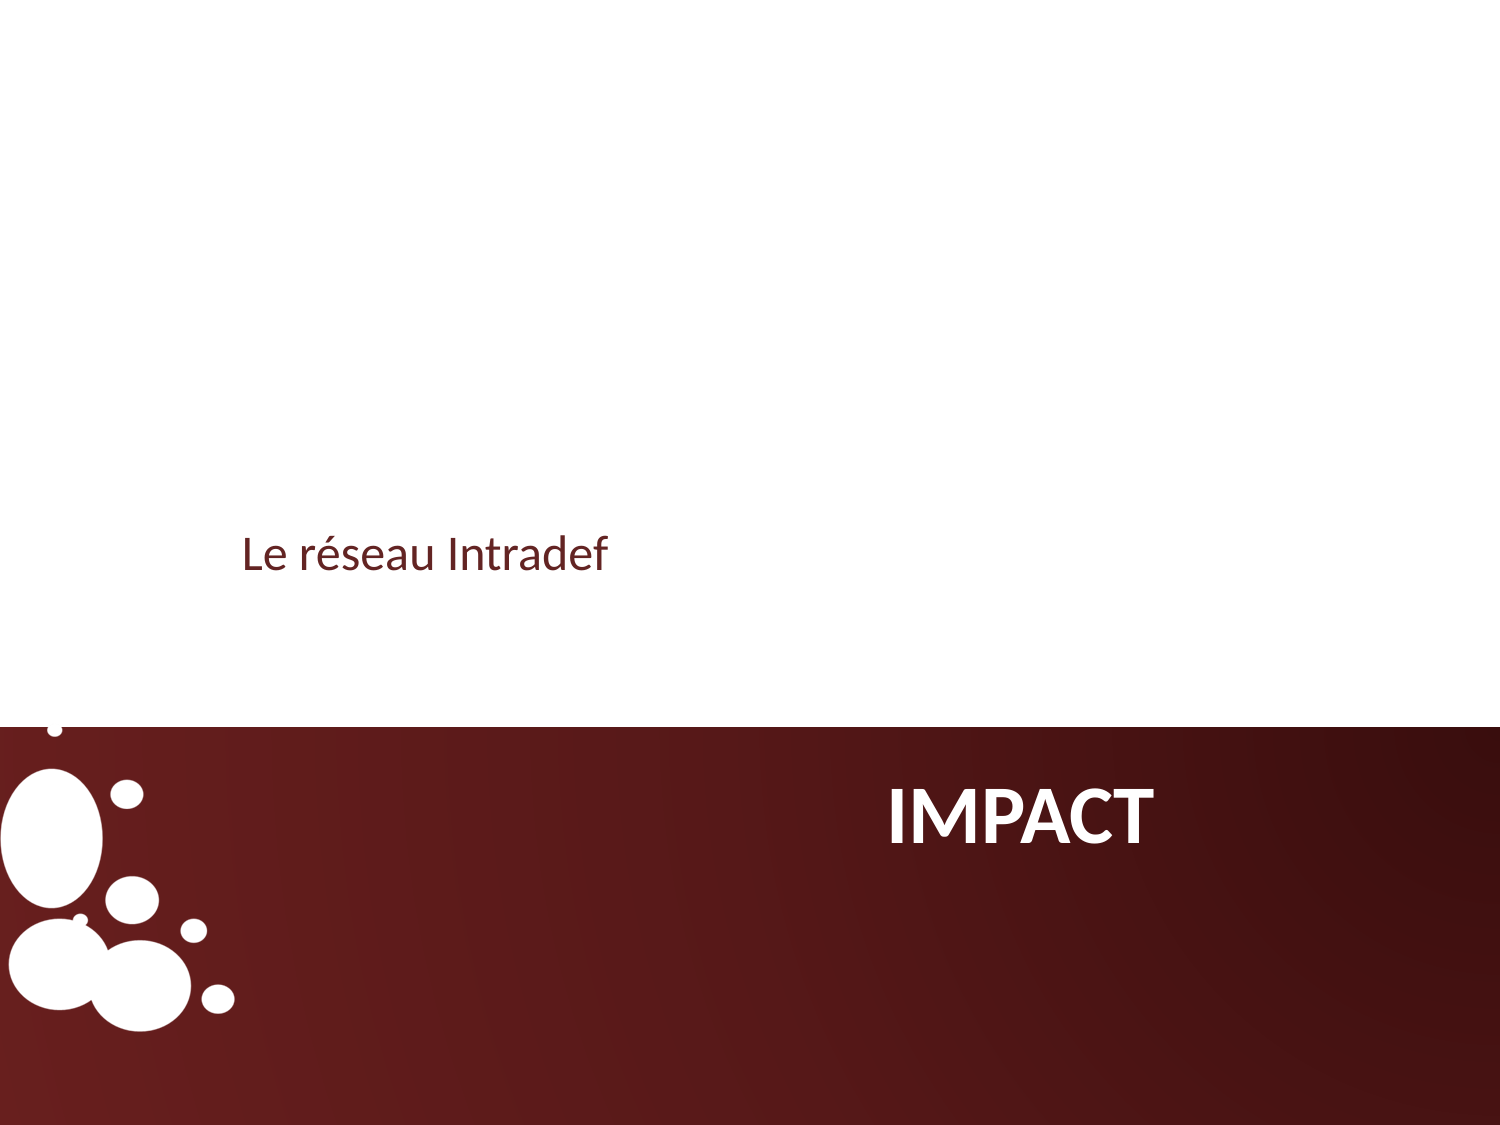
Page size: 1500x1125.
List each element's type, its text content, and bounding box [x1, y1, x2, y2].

picture [0, 723, 1500, 1125]
title IMPACT [455, 728, 1500, 917]
list Le réseau Intradef [241, 533, 1285, 722]
